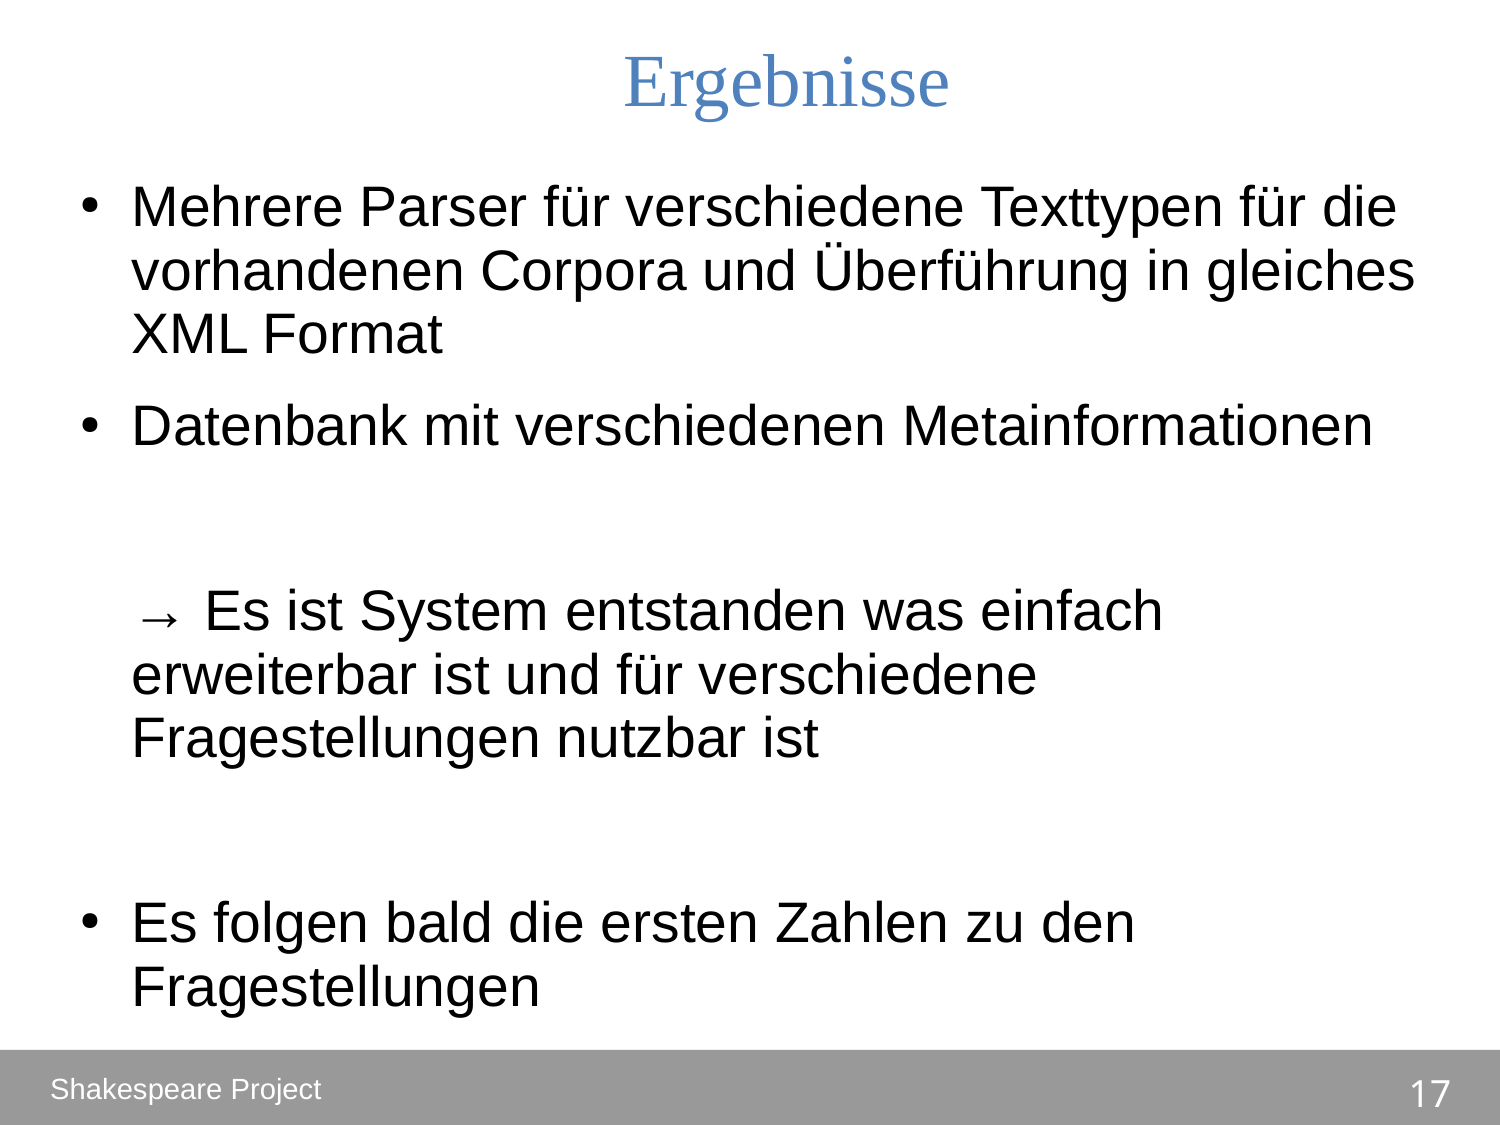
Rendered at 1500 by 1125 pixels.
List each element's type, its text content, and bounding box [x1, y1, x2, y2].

footer Shakespeare Project [35, 1062, 1276, 1111]
slide_number <number> [1393, 1062, 1477, 1111]
title Ergebnisse [62, 12, 1450, 150]
list Mehrere Parser für verschiedene Texttypen für die vorhandenen Corpora und Überführung in gleiches XML Format Datenbank mit verschiedenen Metainformationen → Es ist System entstanden was einfach erweiterbar ist und für verschiedene Fragestellungen nutzbar ist Es folgen bald die ersten Zahlen zu den Fragestellungen [62, 175, 1450, 1025]
